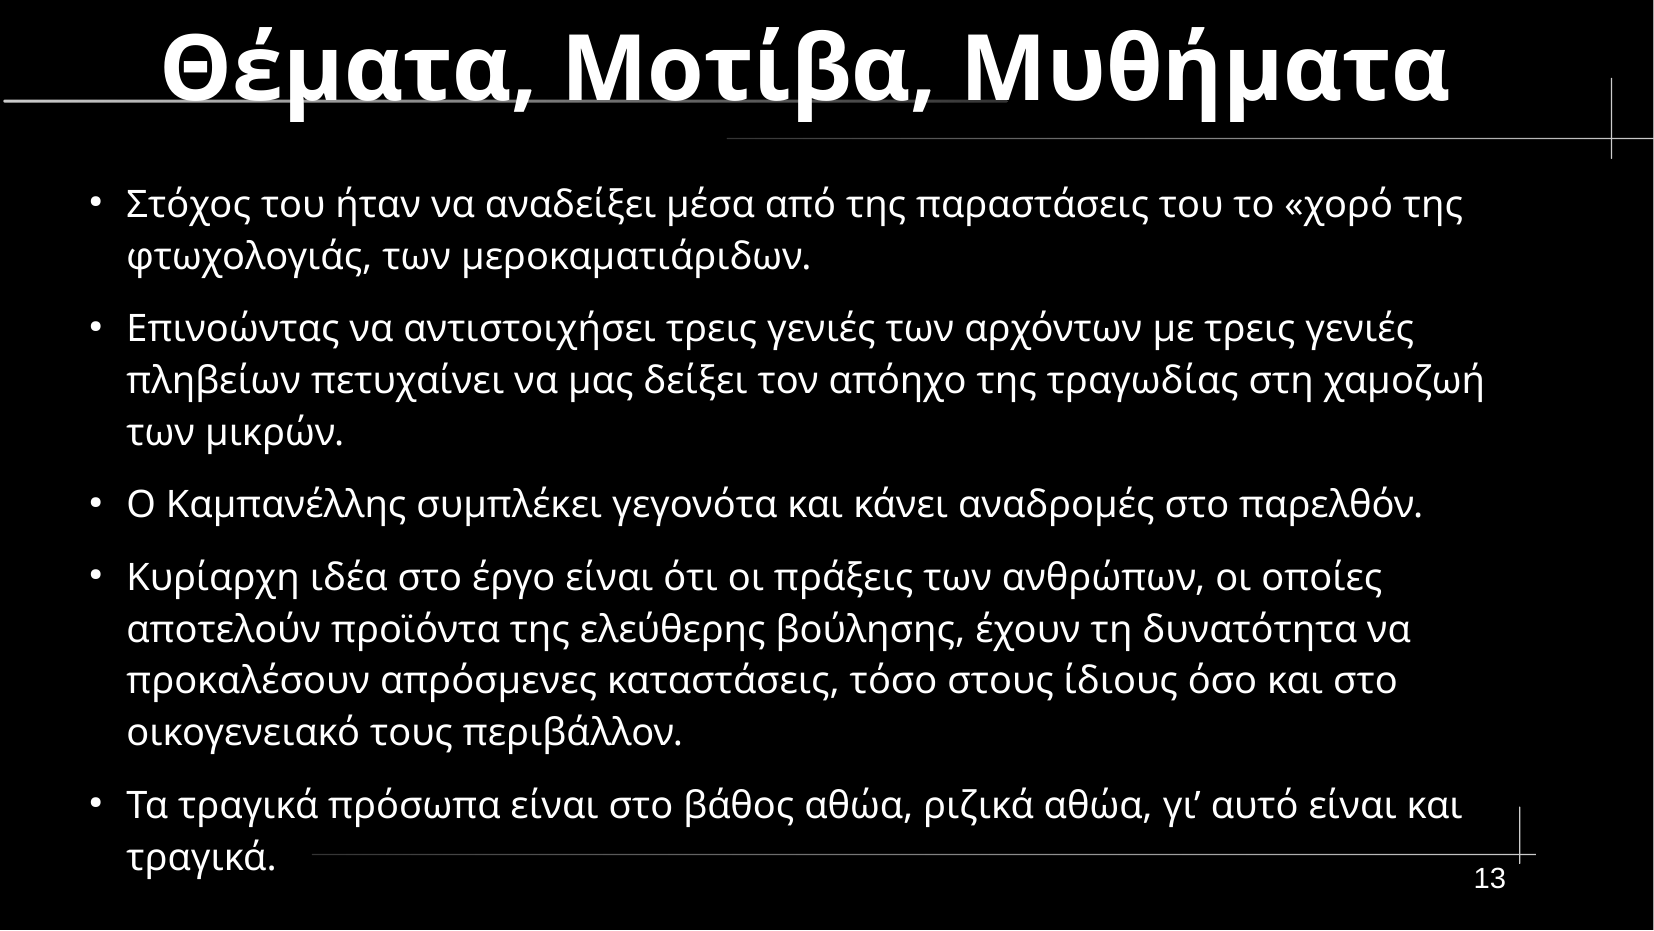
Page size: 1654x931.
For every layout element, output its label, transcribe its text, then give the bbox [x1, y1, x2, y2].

list Στόχος του ήταν να αναδείξει μέσα από της παραστάσεις του το «χορό της φτωχολογιάς, των μεροκαματιάριδων. Επινοώντας να αντιστοιχήσει τρεις γενιές των αρχόντων με τρεις γενιές πληβείων πετυχαίνει να μας δείξει τον απόηχο της τραγωδίας στη χαμοζωή των μικρών. Ο Καμπανέλλης συμπλέκει γεγονότα και κάνει αναδρομές στο παρελθόν. Κυρίαρχη ιδέα στο έργο είναι ότι οι πράξεις των ανθρώπων, οι οποίες αποτελούν προϊόντα της ελεύθερης βούλησης, έχουν τη δυνατότητα να προκαλέσουν απρόσμενες καταστάσεις, τόσο στους ίδιους όσο και στο οικογενειακό τους περιβάλλον. Τα τραγικά πρόσωπα είναι στο βάθος αθώα, ριζικά αθώα, γι’ αυτό είναι και τραγικά. [76, 177, 1565, 886]
title Θέματα, Μοτίβα, Μυθήματα [23, 11, 1589, 119]
